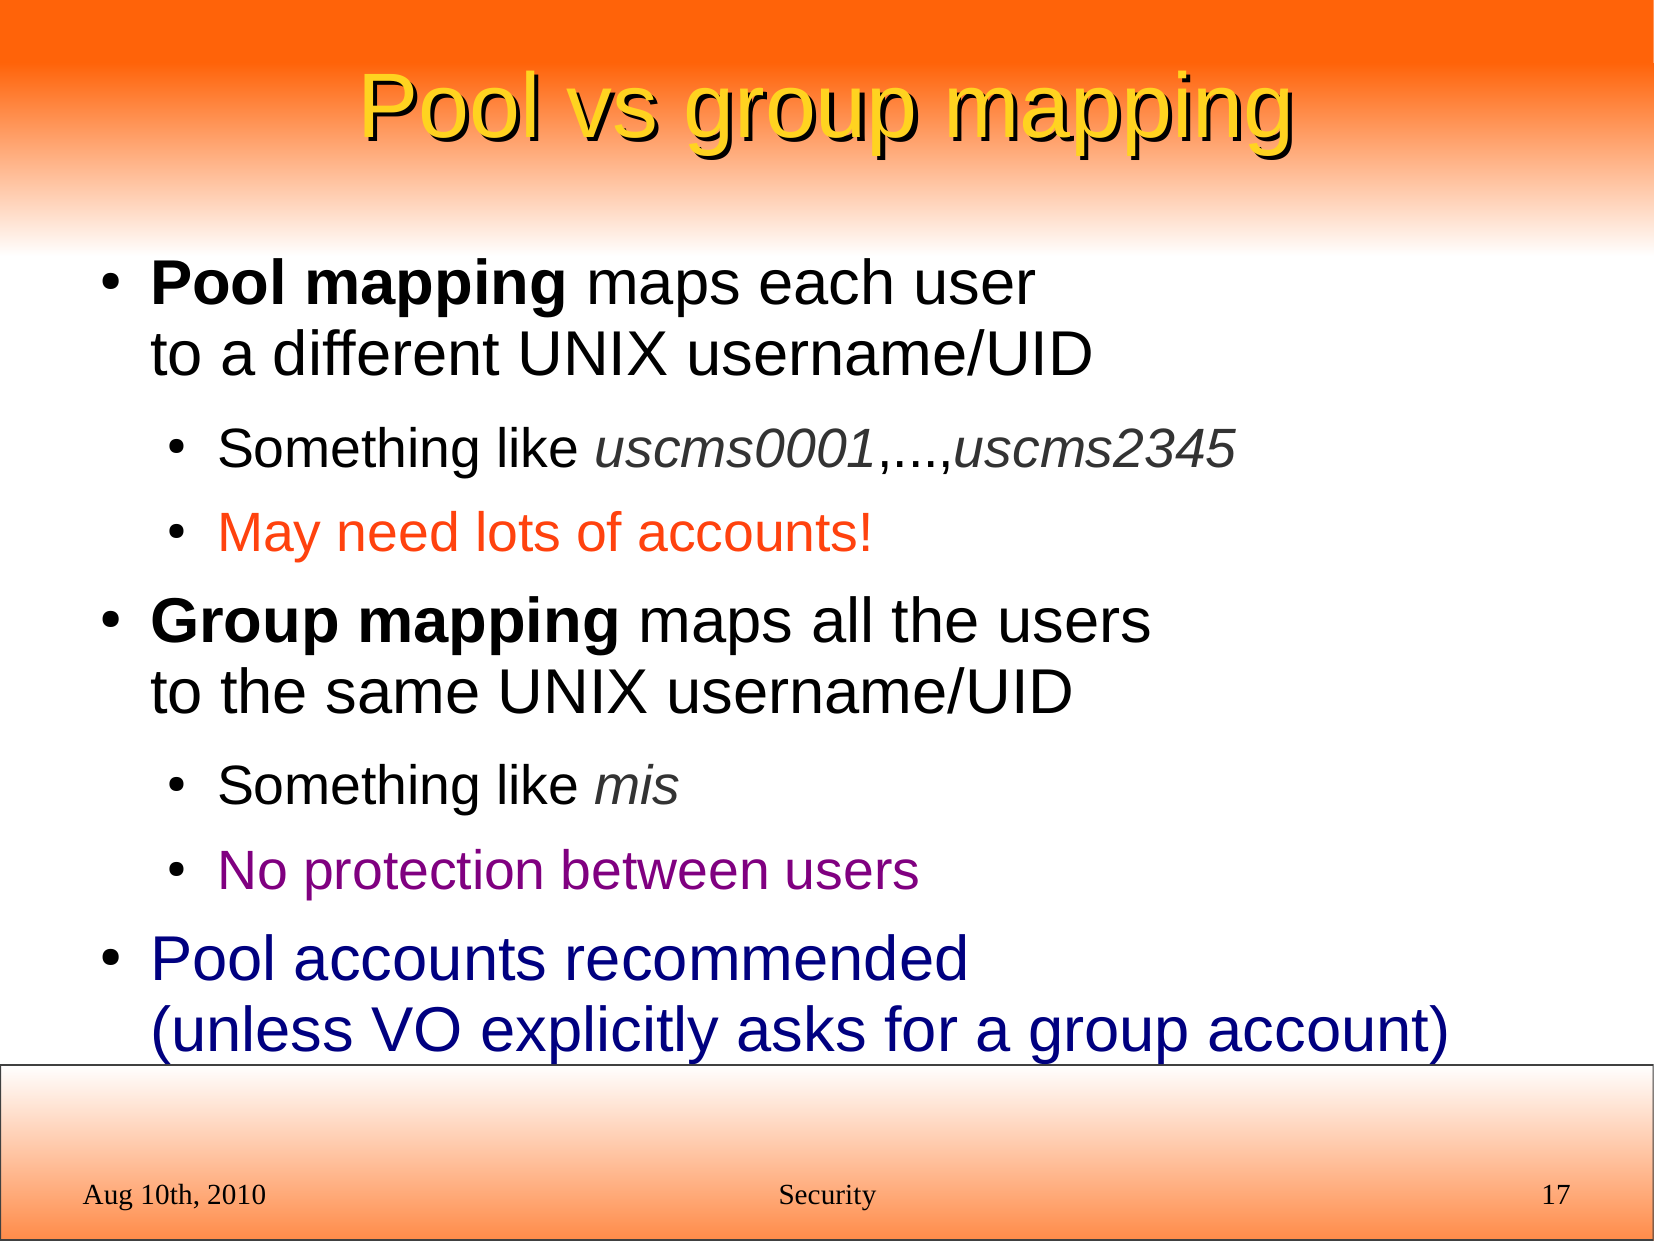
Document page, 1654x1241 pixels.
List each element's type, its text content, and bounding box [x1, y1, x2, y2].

list Pool mapping maps each user to a different UNIX username/UID Something like uscms0001,...,uscms2345 May need lots of accounts! Group mapping maps all the users to the same UNIX username/UID Something like mis No protection between users Pool accounts recommended (unless VO explicitly asks for a group account) [82, 247, 1571, 1067]
title Pool vs group mapping [82, 9, 1571, 202]
